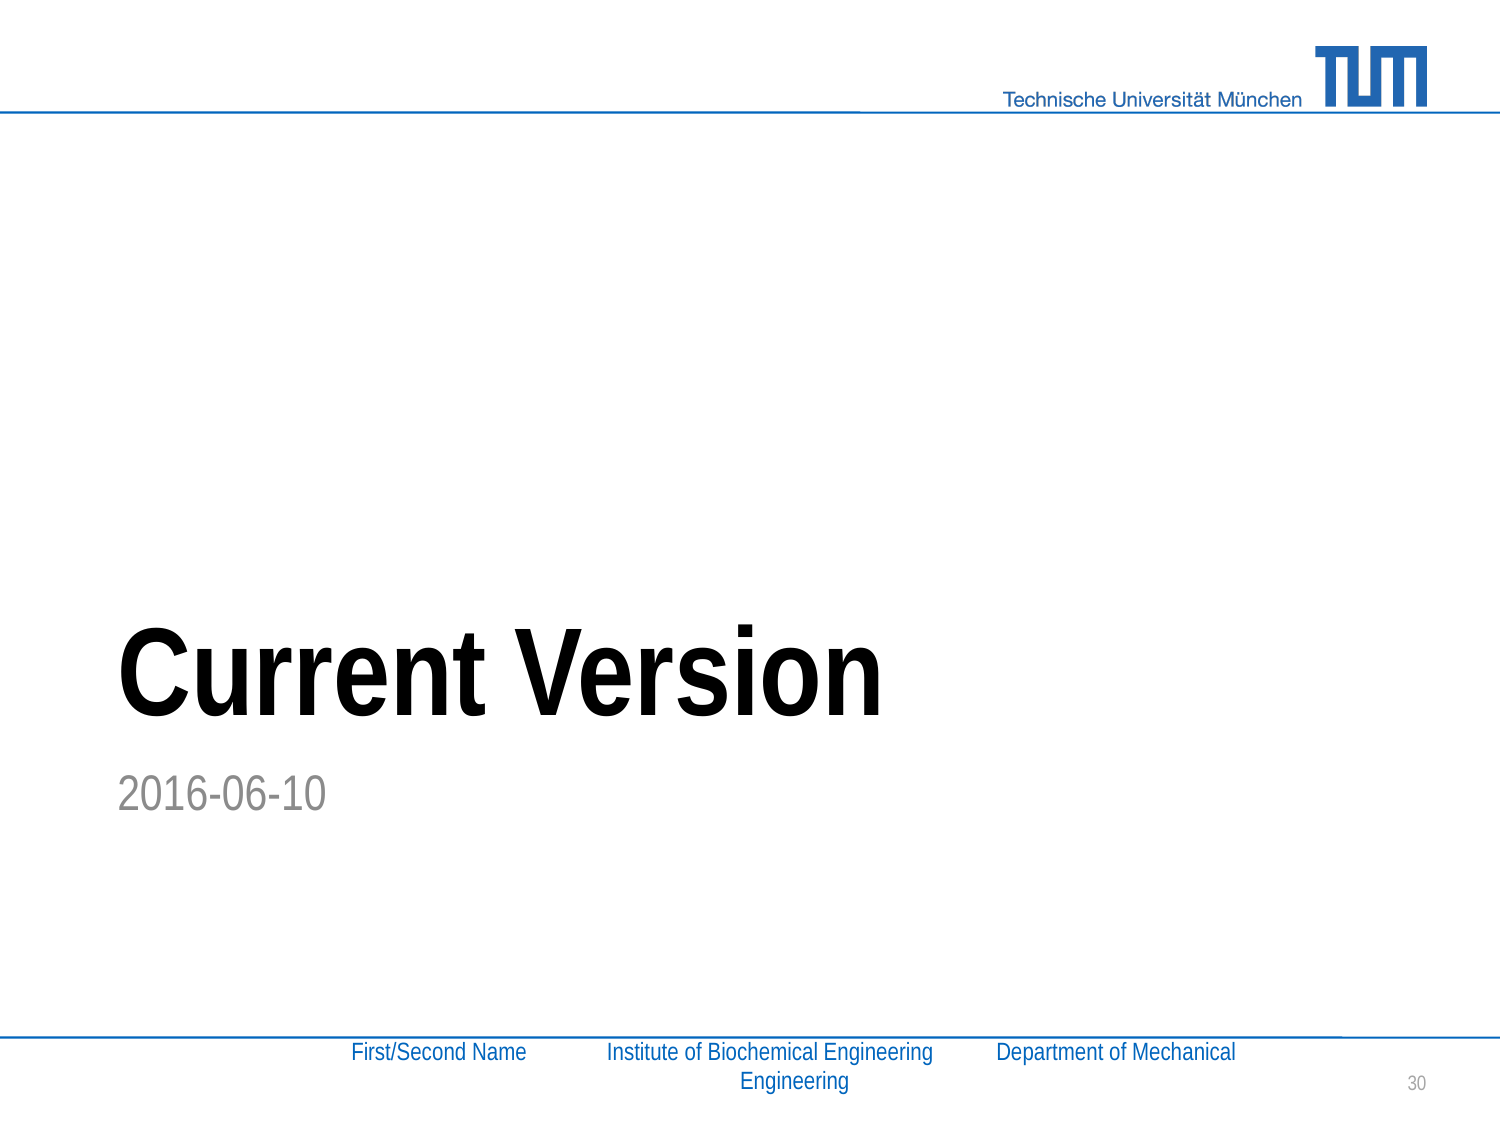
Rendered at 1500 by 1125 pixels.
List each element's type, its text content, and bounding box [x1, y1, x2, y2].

slide_number <number> [1340, 1042, 1427, 1103]
list 2016-06-10 [102, 752, 1397, 999]
footer First/Second Name Institute of Biochemical Engineering Department of Mechanical Engineering [278, 1042, 1312, 1103]
picture [1003, 46, 1427, 107]
title Current Version [102, 280, 1397, 749]
